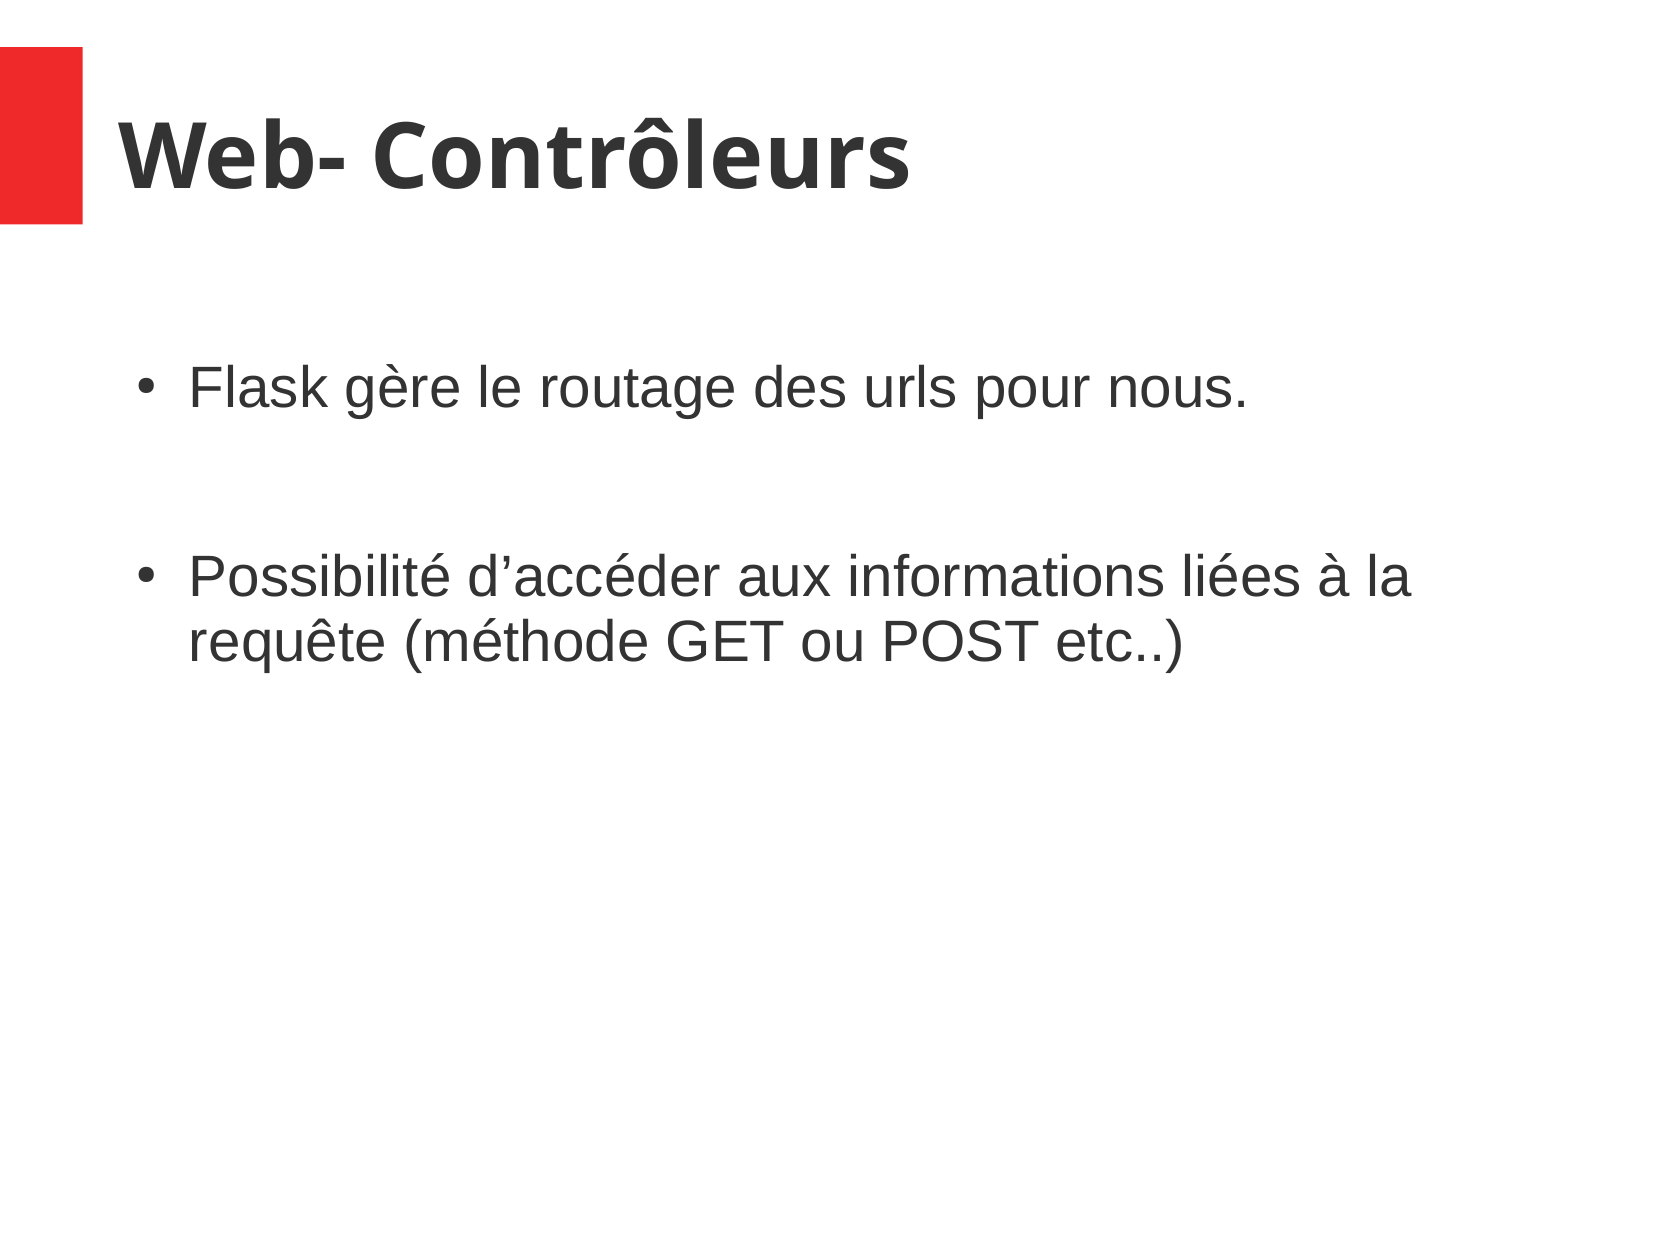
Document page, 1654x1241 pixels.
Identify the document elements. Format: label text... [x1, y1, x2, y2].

title Web- Contrôleurs [118, 49, 1571, 257]
list Flask gère le routage des urls pour nous. Possibilité d’accéder aux informations liées à la requête (méthode GET ou POST etc..) [118, 354, 1536, 1074]
